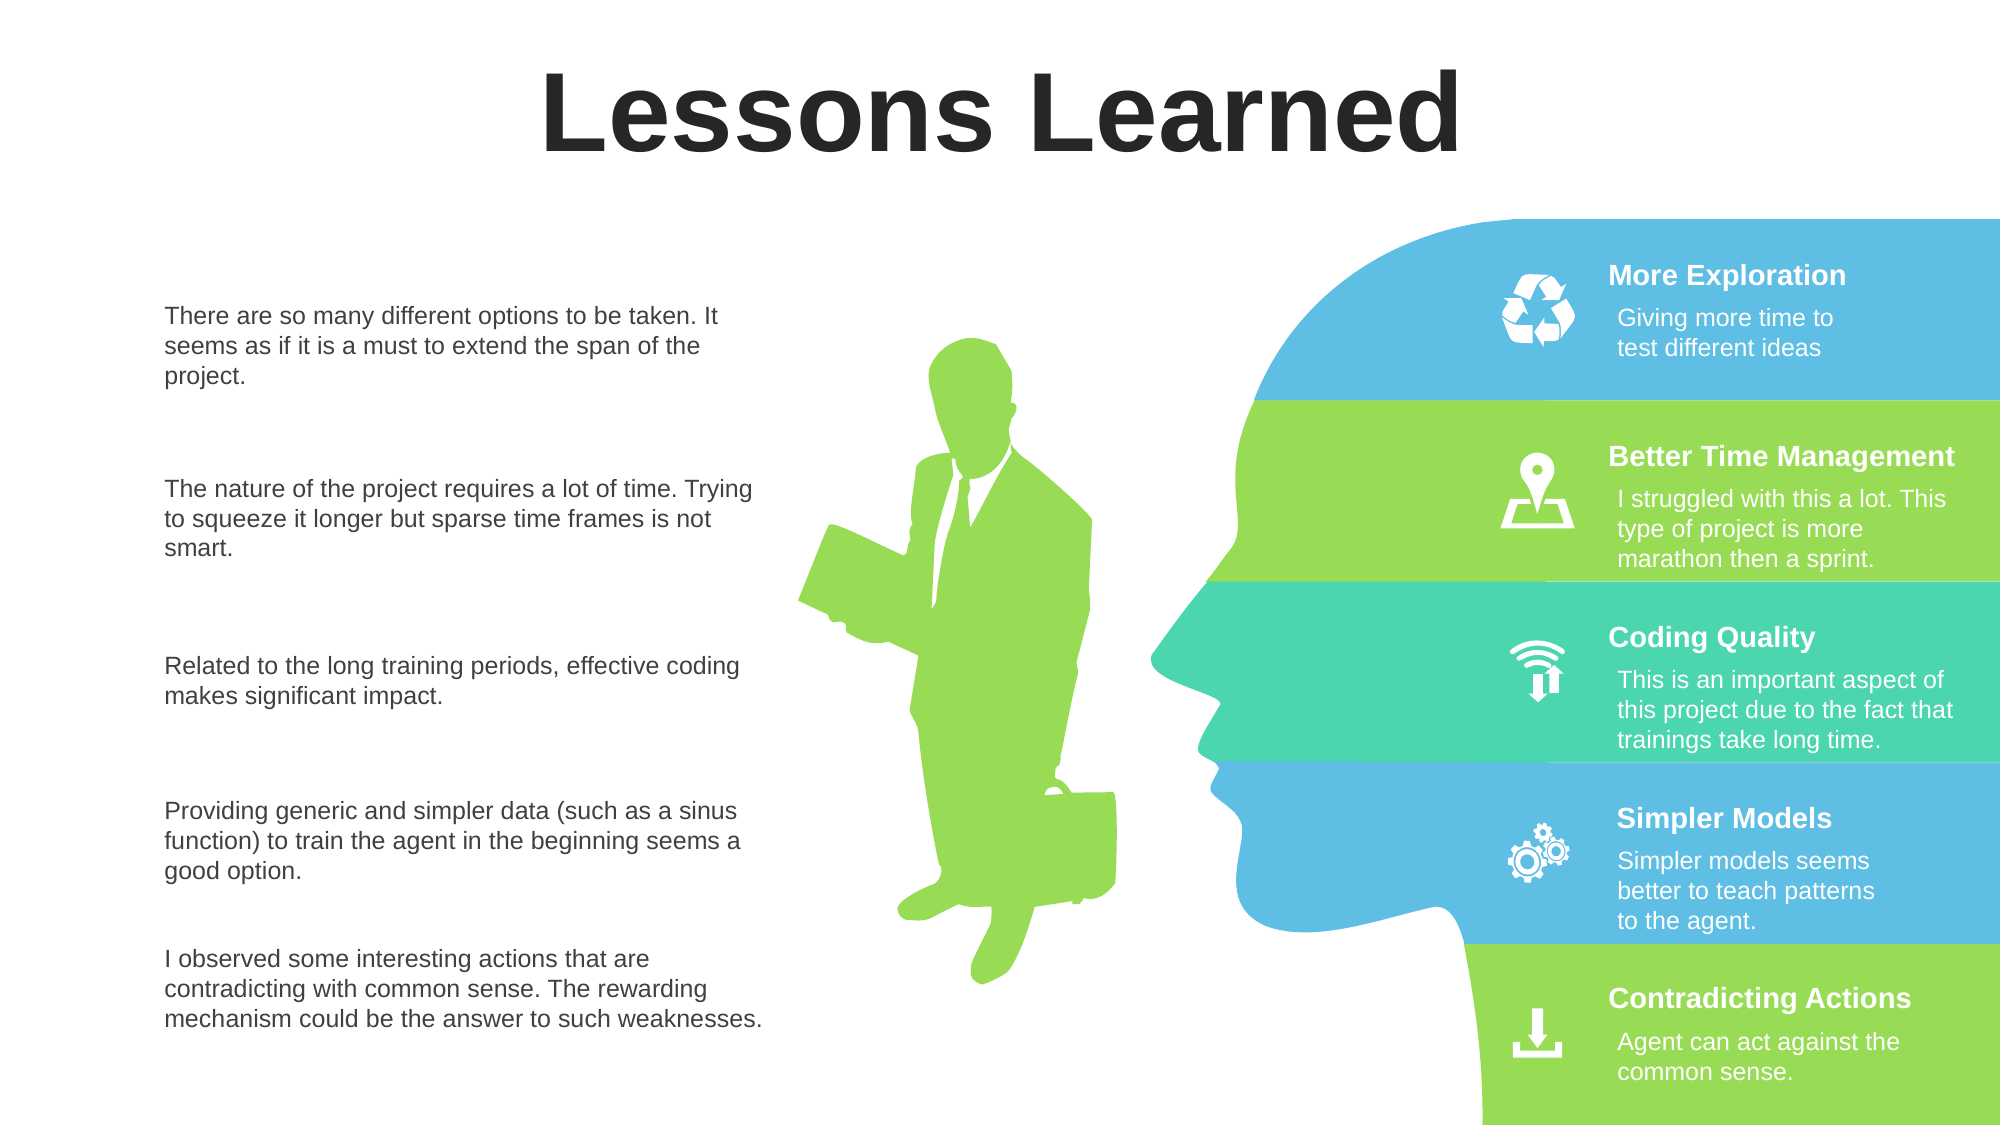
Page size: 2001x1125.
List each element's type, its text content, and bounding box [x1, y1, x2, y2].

text_box There are so many different options to be taken. It seems as if it is a must to extend the span of the project. [149, 292, 784, 369]
text_box Related to the long training periods, effective coding makes significant impact. [149, 642, 784, 719]
text_box [1150, 219, 2000, 1125]
text_box Simpler models seems better to teach patterns to the agent. [1593, 842, 1905, 942]
text_box More Exploration [1593, 249, 1872, 299]
text_box Giving more time to test different ideas [1593, 299, 1872, 370]
text_box Better Time Management [1593, 429, 1980, 480]
text_box Agent can act against the common sense. [1593, 1023, 1965, 1093]
text_box [797, 337, 1117, 985]
list Lessons Learned [53, 55, 1952, 175]
text_box I observed some interesting actions that are contradicting with common sense. The rewarding mechanism could be the answer to such weaknesses. [149, 934, 784, 1012]
text_box Providing generic and simpler data (such as a sinus function) to train the agent in the beginning seems a good option. [149, 786, 784, 864]
text_box I struggled with this a lot. This type of project is more marathon then a sprint. [1593, 480, 1980, 581]
text_box Contradicting Actions [1593, 972, 1965, 1023]
text_box Coding Quality [1593, 610, 1980, 661]
text_box This is an important aspect of this project due to the fact that trainings take long time. [1593, 661, 1980, 761]
text_box The nature of the project requires a lot of time. Trying to squeeze it longer but sparse time frames is not smart. [149, 464, 784, 542]
text_box Simpler Models [1593, 791, 1905, 842]
